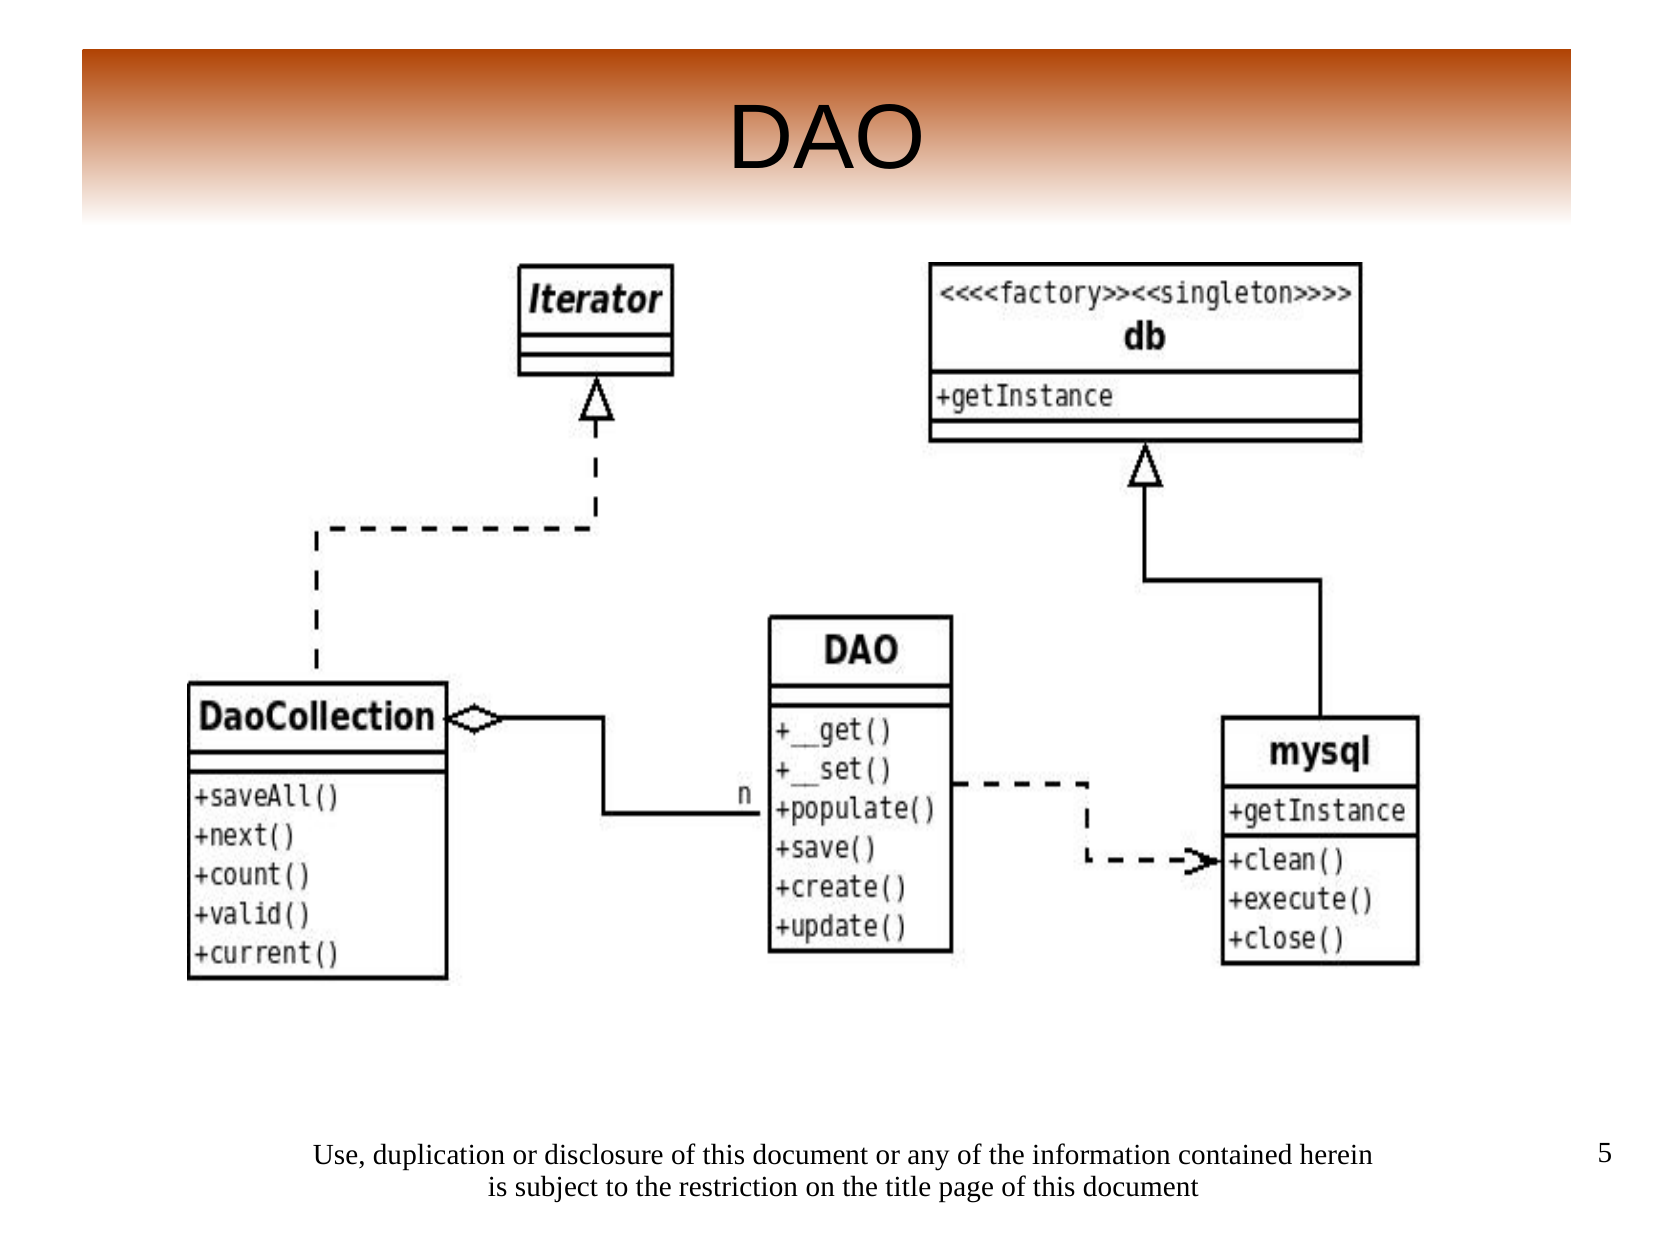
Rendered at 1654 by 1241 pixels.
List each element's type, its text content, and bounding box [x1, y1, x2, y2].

picture [187, 262, 1424, 986]
title DAO [82, 49, 1571, 226]
